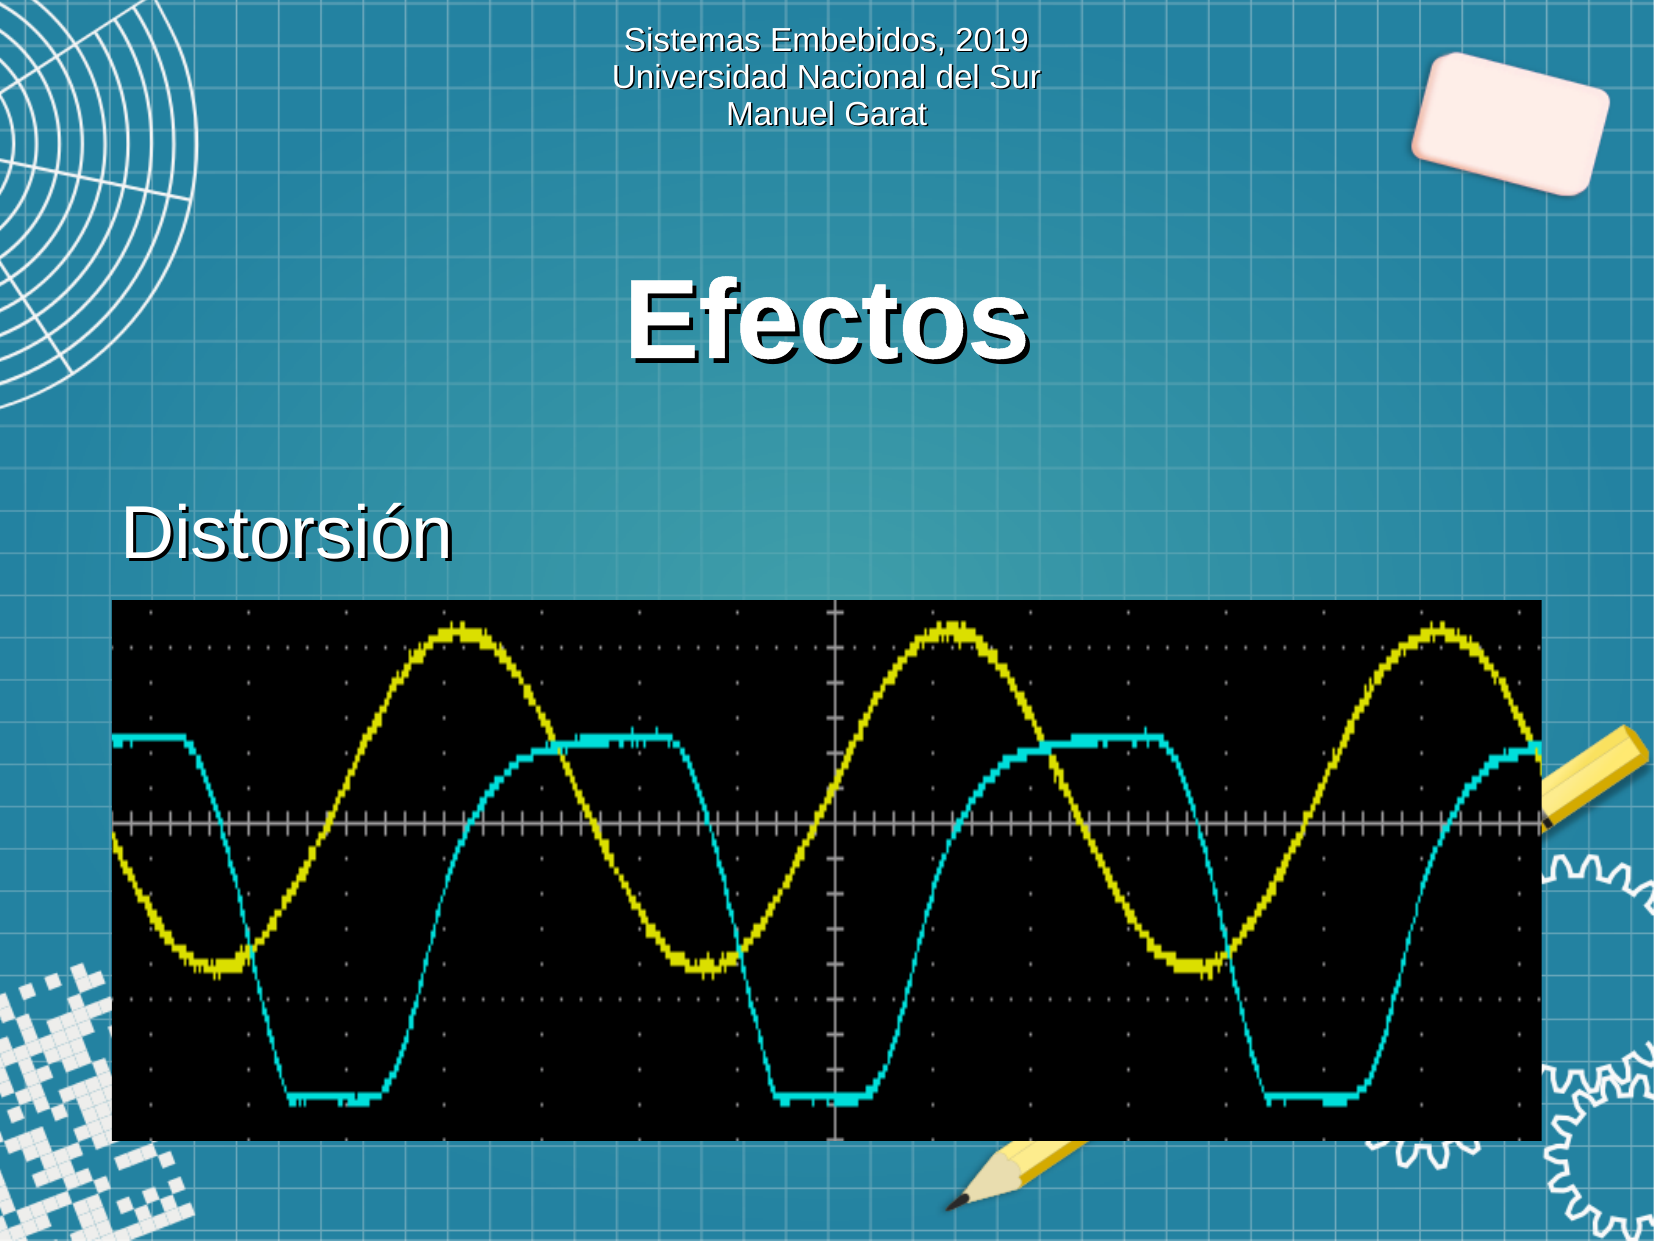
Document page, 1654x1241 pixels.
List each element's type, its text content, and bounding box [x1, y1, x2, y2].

title Efectos [82, 177, 1571, 461]
picture [0, 0, 1654, 1241]
title Distorsión [120, 435, 1561, 631]
text_box Sistemas Embebidos, 2019 Universidad Nacional del Sur Manuel Garat [600, 15, 1053, 139]
